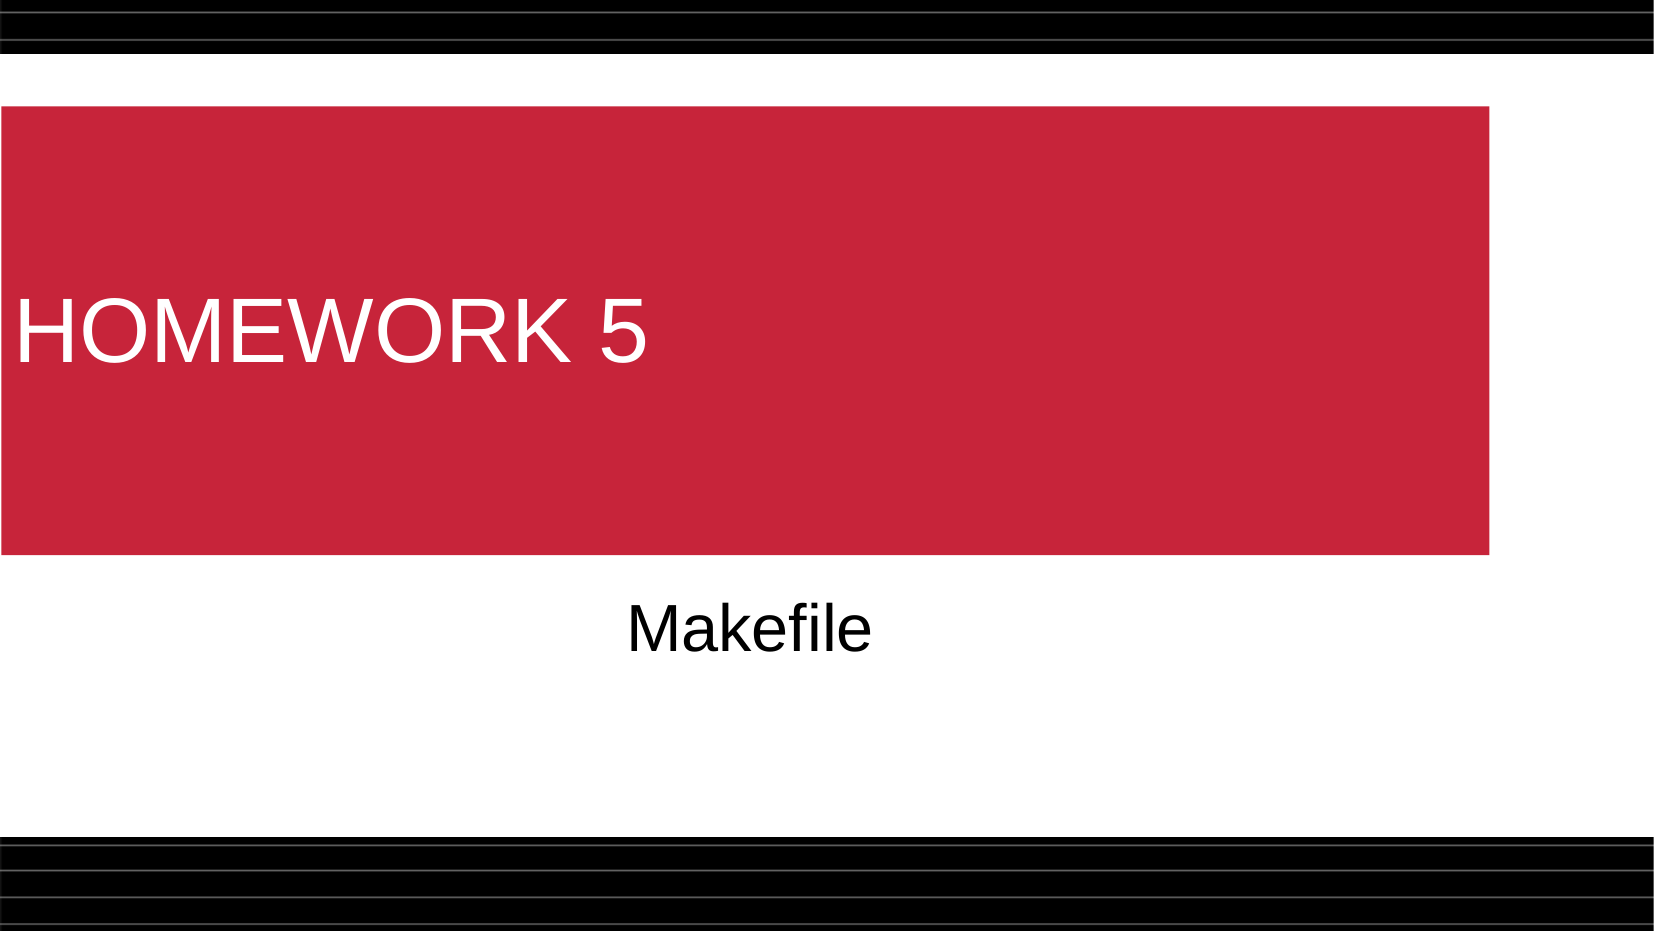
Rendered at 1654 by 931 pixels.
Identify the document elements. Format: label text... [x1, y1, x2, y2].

title HOMEWORK 5 [1, 106, 1490, 556]
picture [0, 0, 1654, 54]
picture [0, 837, 1654, 931]
subtitle Makefile [625, 590, 1489, 804]
